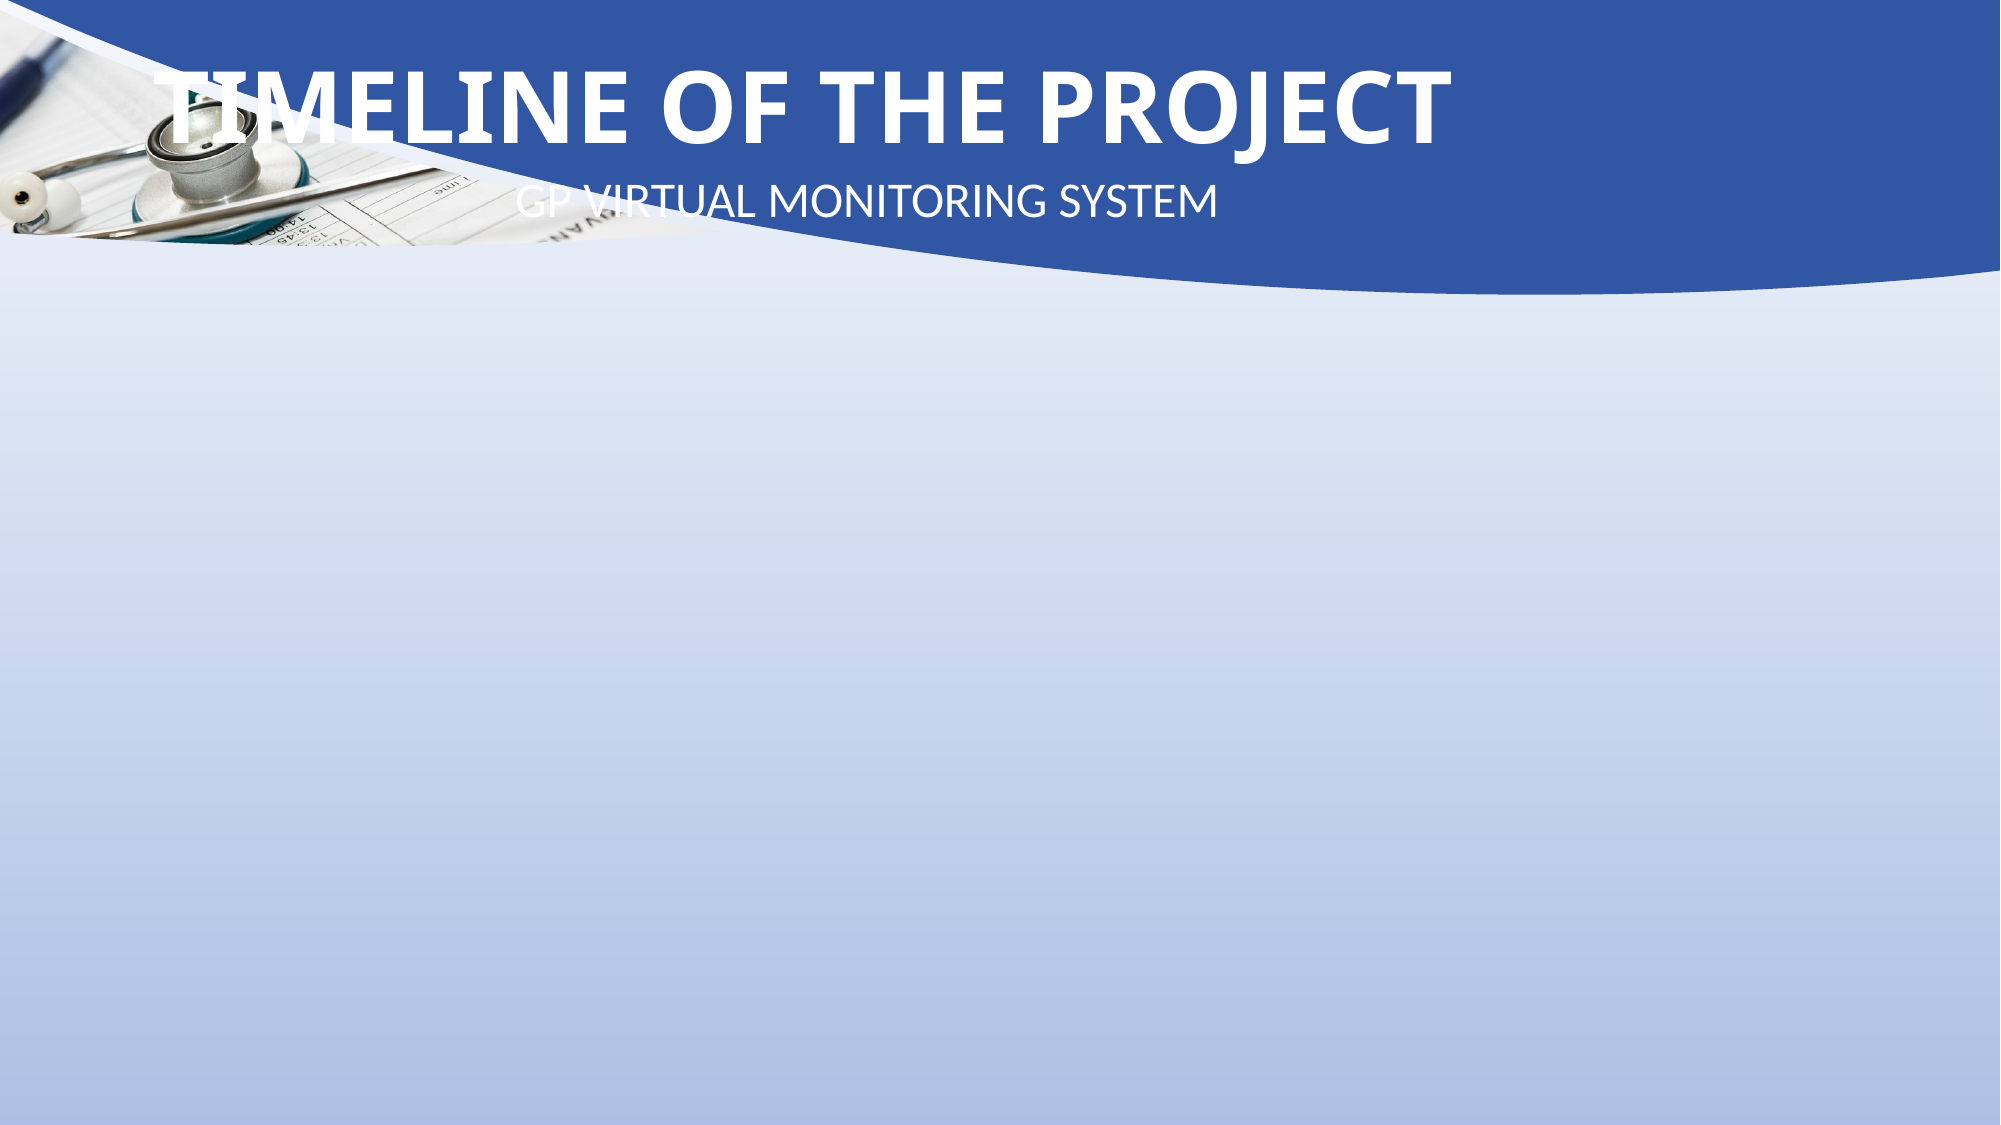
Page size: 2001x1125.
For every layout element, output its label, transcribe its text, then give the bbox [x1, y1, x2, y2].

title TIMELINE OF THE PROJECT [137, 2, 2000, 221]
subtitle GP VIRTUAL MONITORING SYSTEM [500, 167, 2000, 285]
